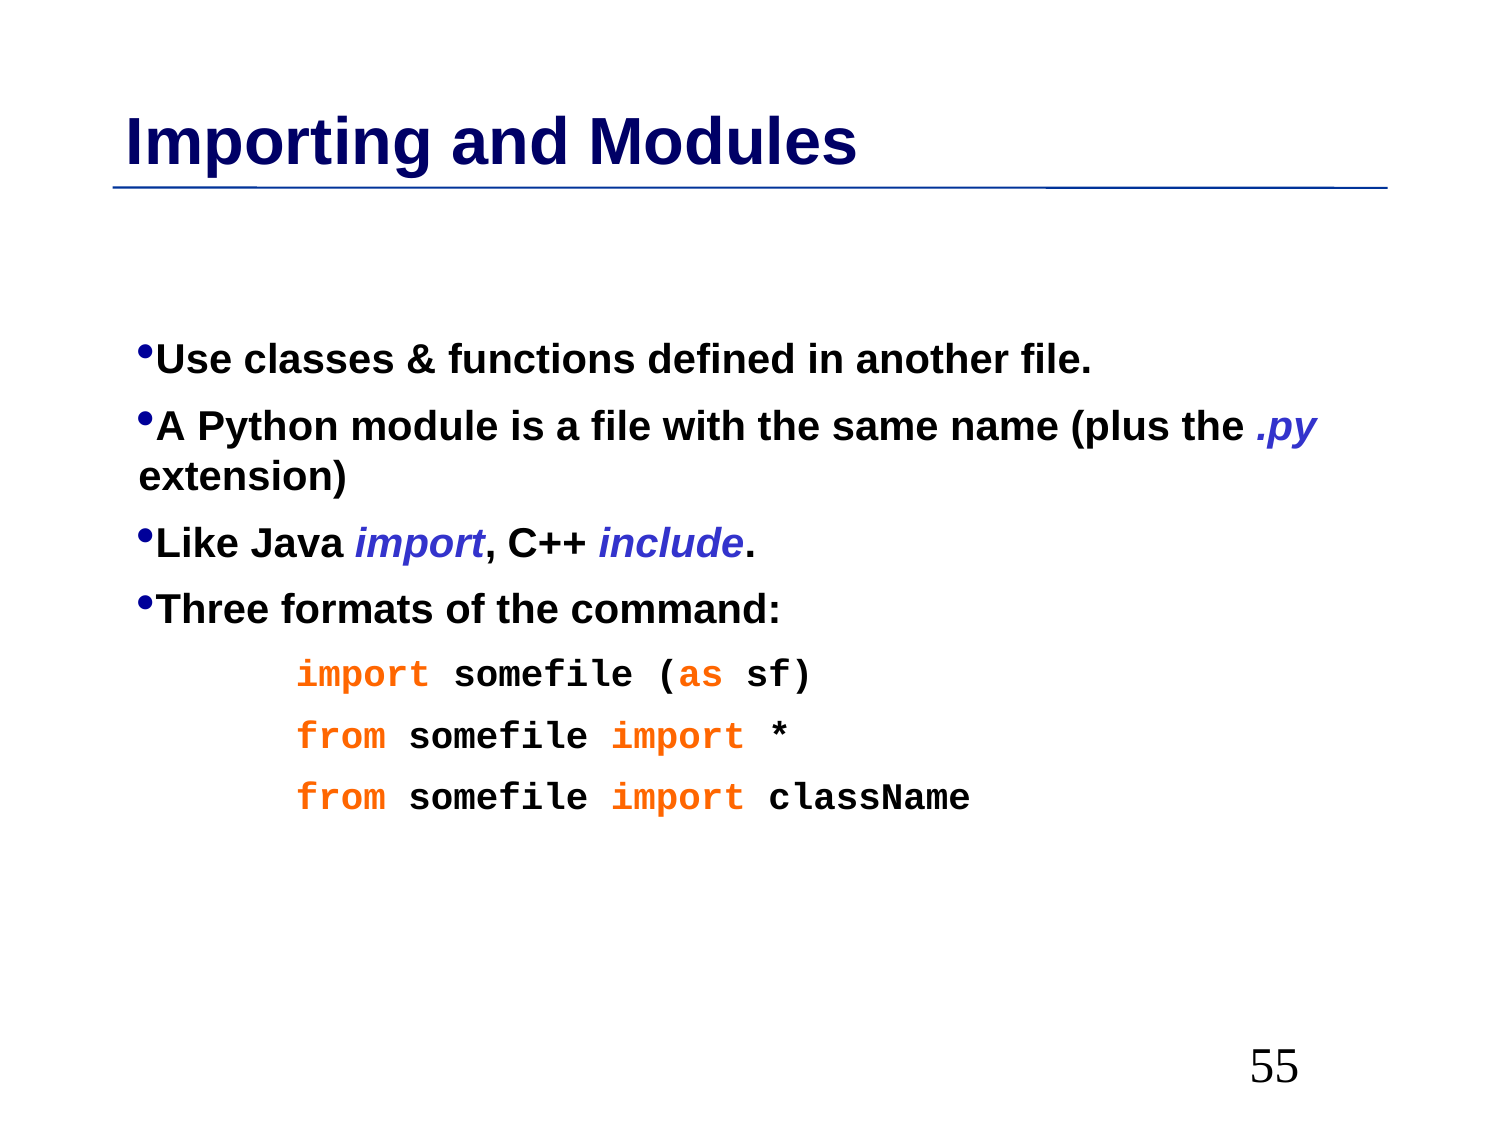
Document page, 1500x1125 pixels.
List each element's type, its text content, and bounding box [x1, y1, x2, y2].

title Importing and Modules [112, 90, 1388, 185]
list Use classes & functions defined in another file. A Python module is a file with the same name (plus the .py extension) Like Java import, C++ include. Three formats of the command: import somefile (as sf) from somefile import * from somefile import className [124, 324, 1400, 1076]
text_box [1074, 1076, 1387, 1125]
